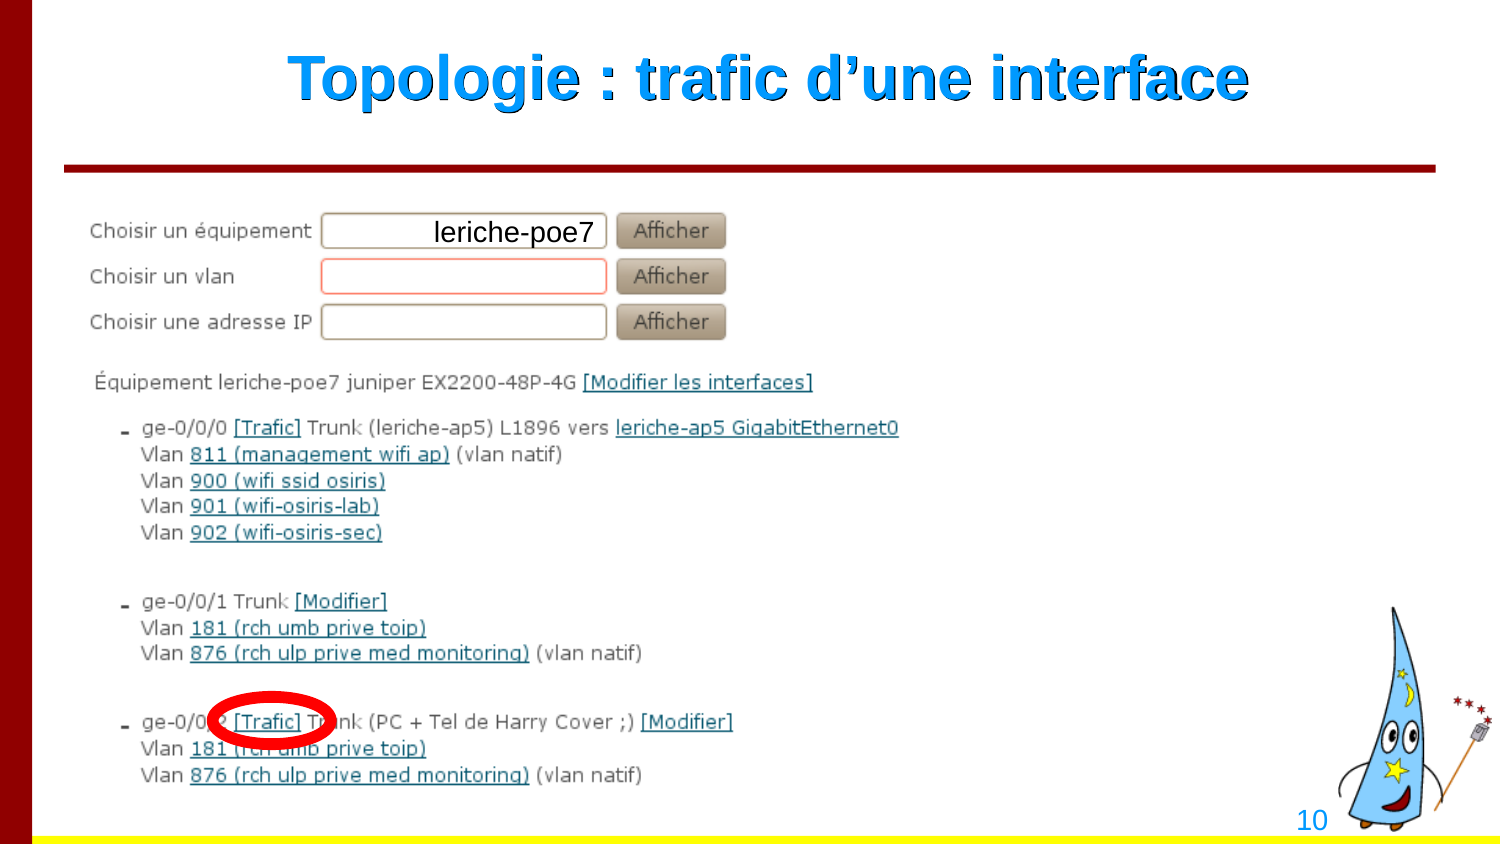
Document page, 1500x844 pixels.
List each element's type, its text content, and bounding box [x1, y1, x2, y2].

picture [1338, 606, 1492, 832]
text_box leriche-poe7 [419, 208, 680, 256]
title Topologie : trafic d’une interface [85, 12, 1452, 145]
picture [63, 191, 954, 798]
